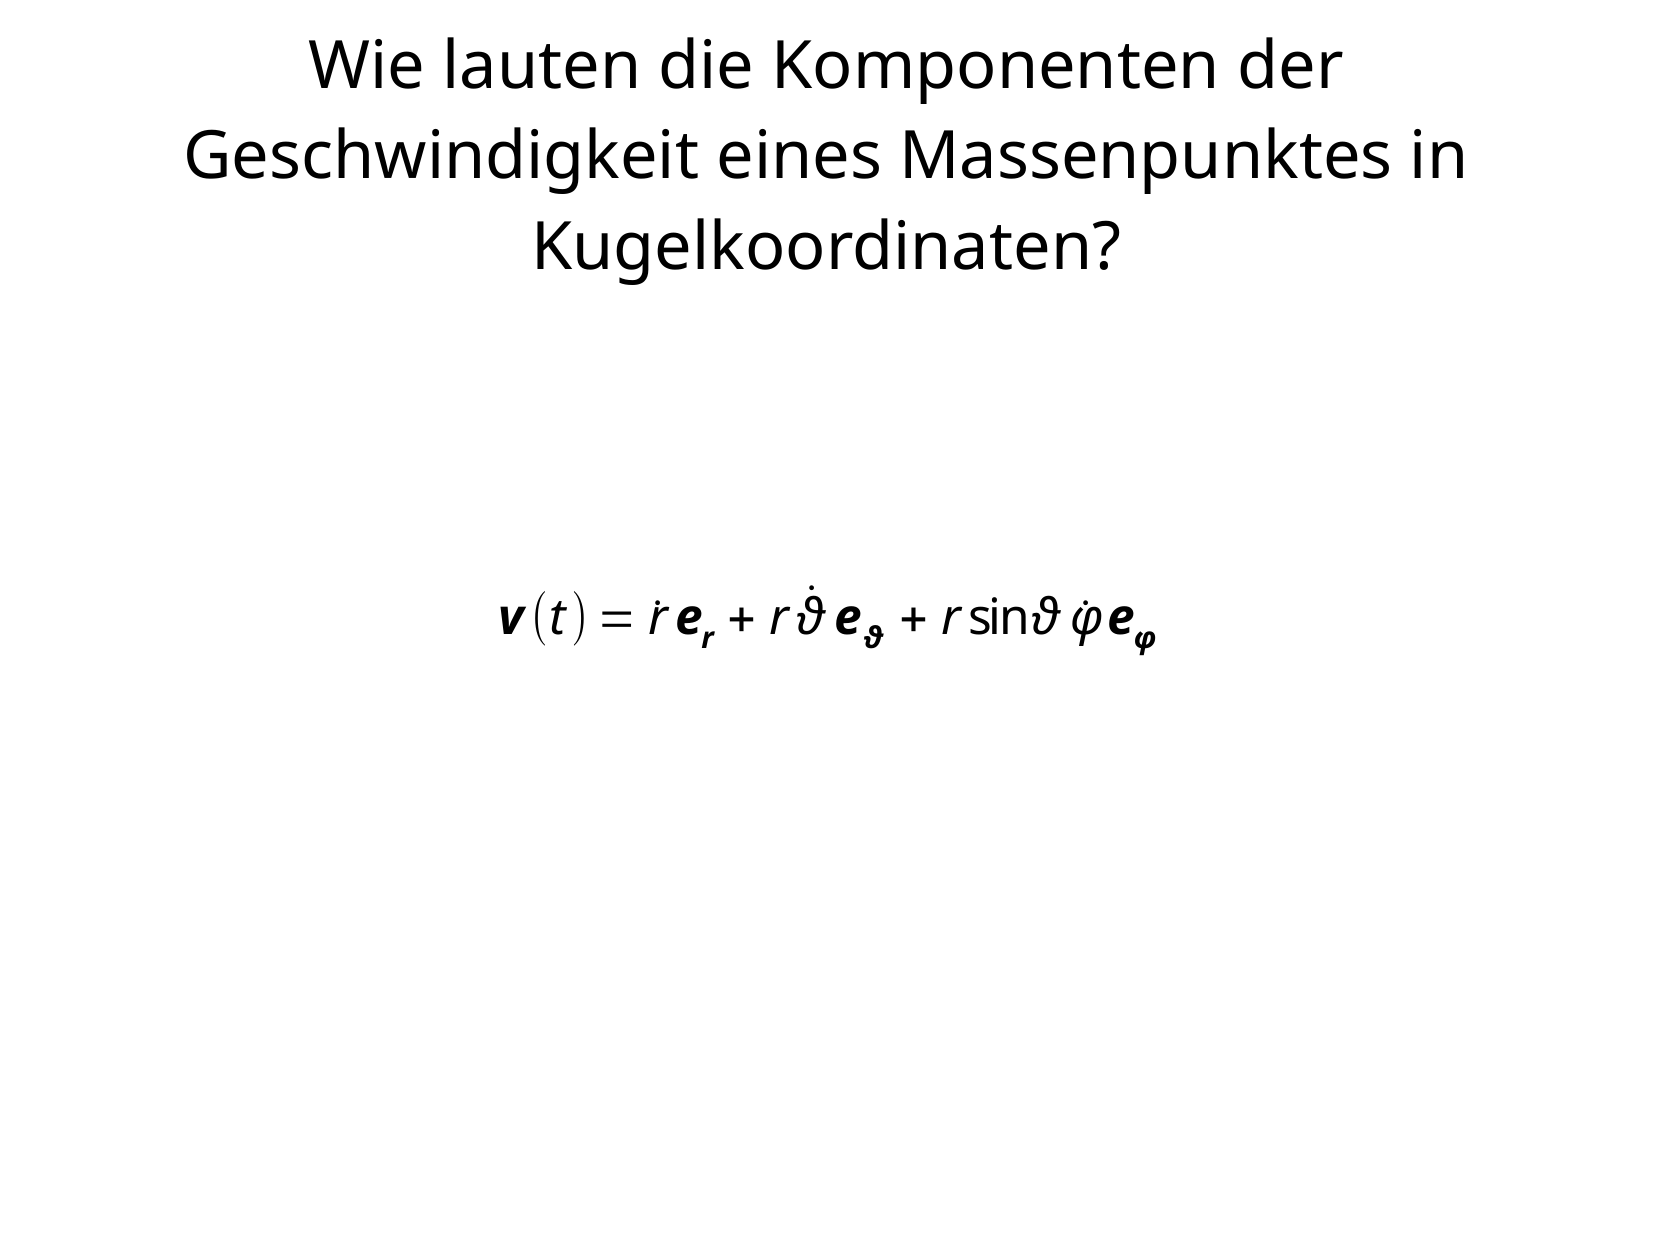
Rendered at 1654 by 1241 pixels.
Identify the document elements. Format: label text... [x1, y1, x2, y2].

title Wie lauten die Komponenten der Geschwindigkeit eines Massenpunktes in Kugelkoordinaten? [82, 49, 1571, 257]
chart [492, 584, 1162, 656]
